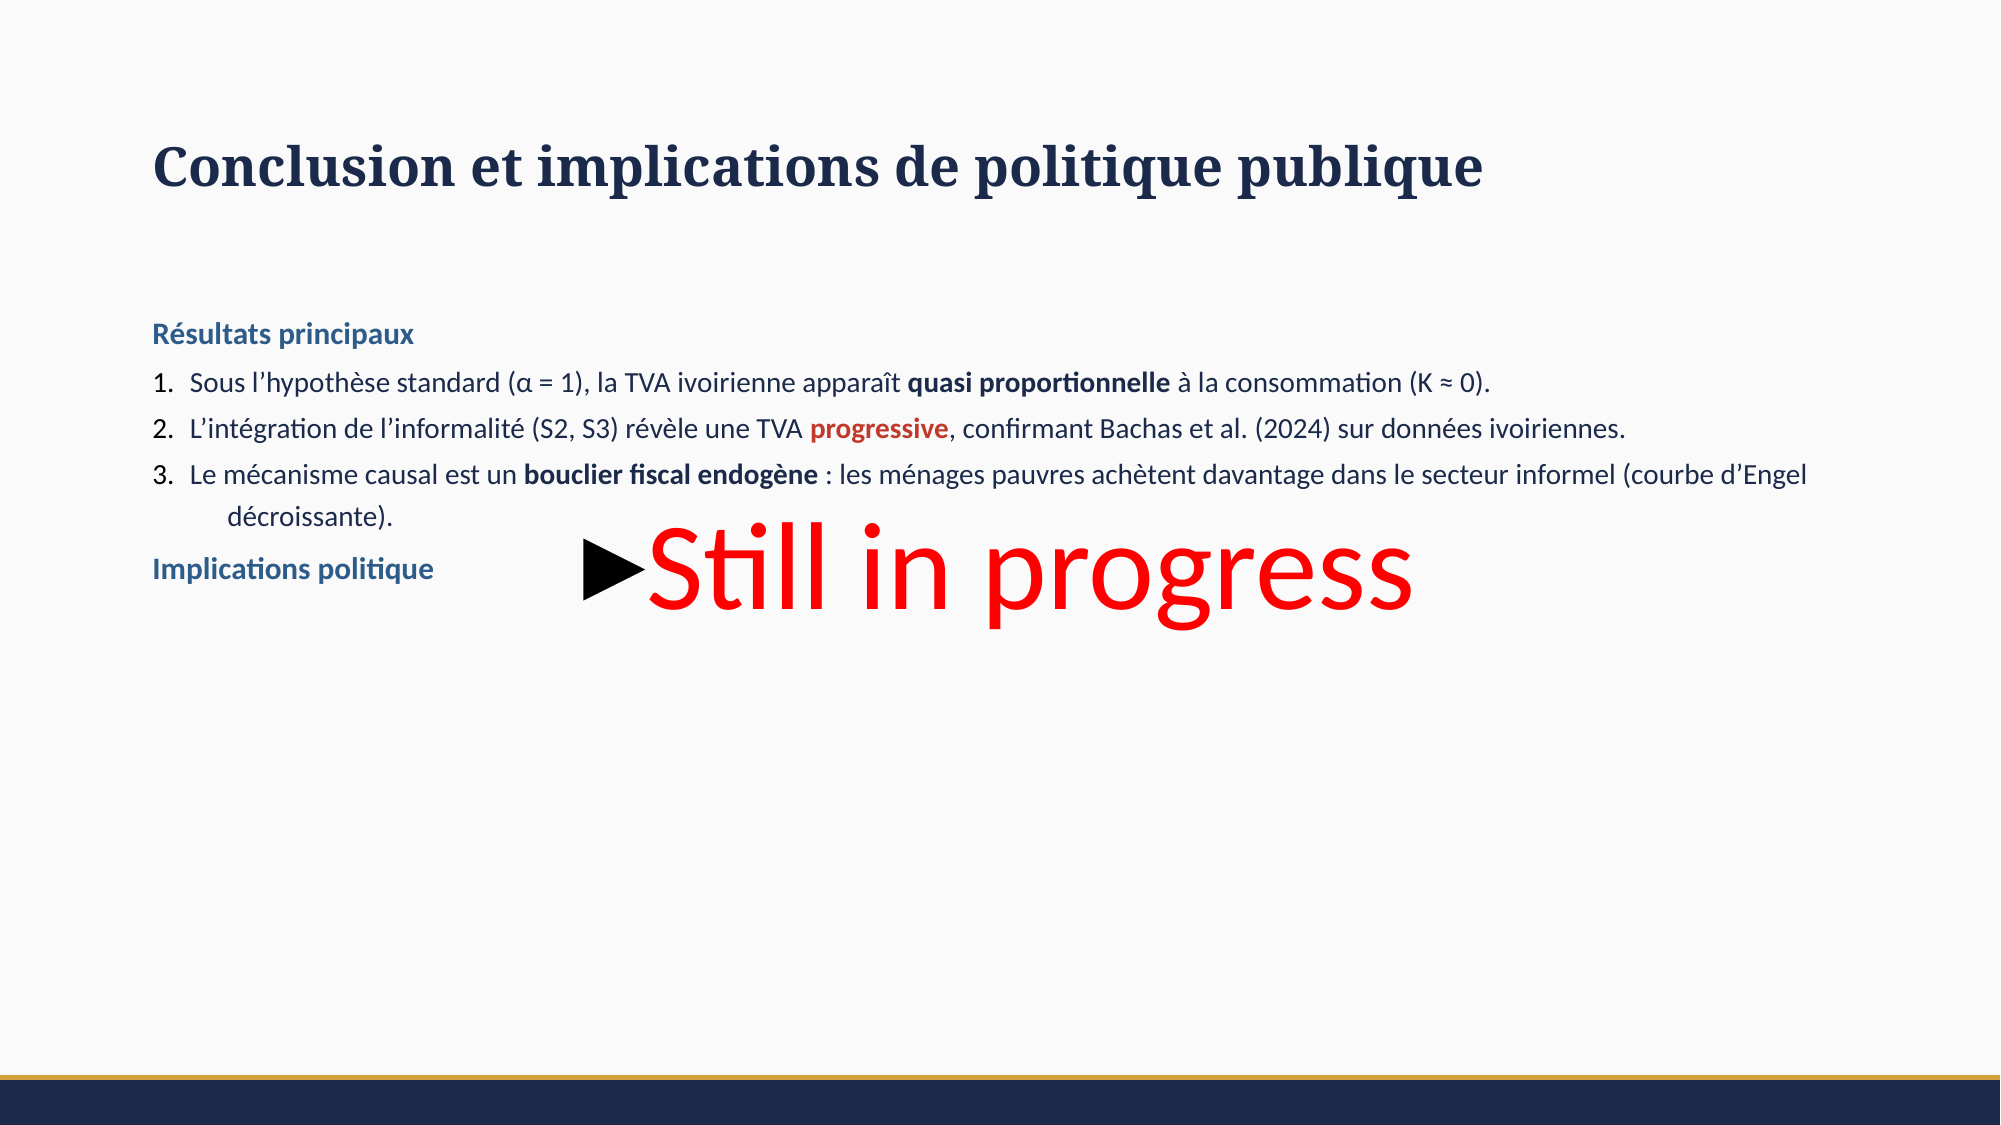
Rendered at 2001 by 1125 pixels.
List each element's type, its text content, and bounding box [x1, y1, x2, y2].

list Résultats principaux Sous l’hypothèse standard (α = 1), la TVA ivoirienne apparaît quasi proportionnelle à la consommation (K ≈ 0). L’intégration de l’informalité (S2, S3) révèle une TVA progressive, confirmant Bachas et al. (2024) sur données ivoiriennes. Le mécanisme causal est un bouclier fiscal endogène : les ménages pauvres achètent davantage dans le secteur informel (courbe d’Engel décroissante). Implications politique Still in progress [137, 299, 1863, 1014]
title Conclusion et implications de politique publique [137, 59, 1863, 278]
